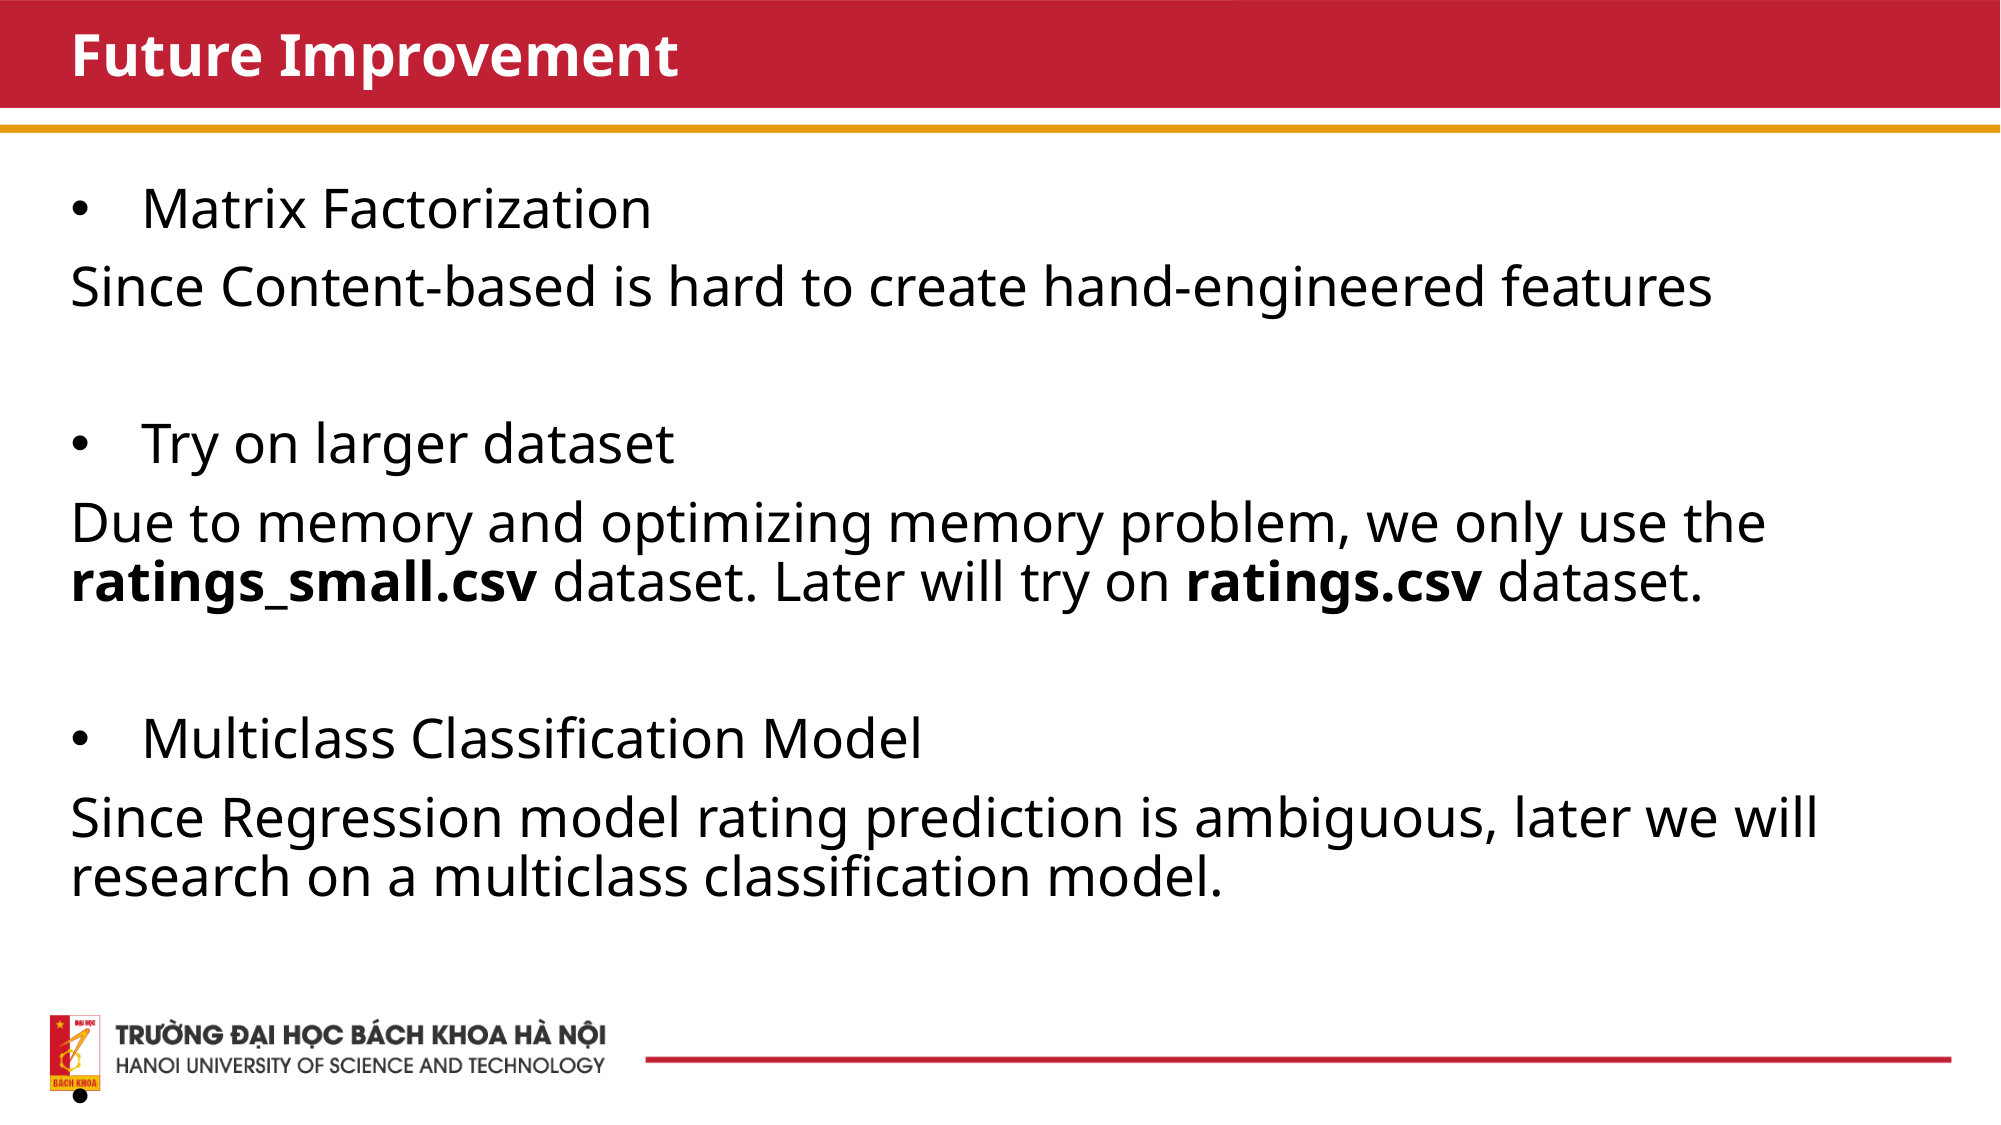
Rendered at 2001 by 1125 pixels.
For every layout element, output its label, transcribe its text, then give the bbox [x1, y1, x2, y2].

list Matrix Factorization Since Content-based is hard to create hand-engineered features Try on larger dataset Due to memory and optimizing memory problem, we only use the ratings_small.csv dataset. Later will try on ratings.csv dataset. Multiclass Classification Model Since Regression model rating prediction is ambiguous, later we will research on a multiclass classification model. [55, 173, 1945, 979]
title Future Improvement [55, 18, 1945, 91]
